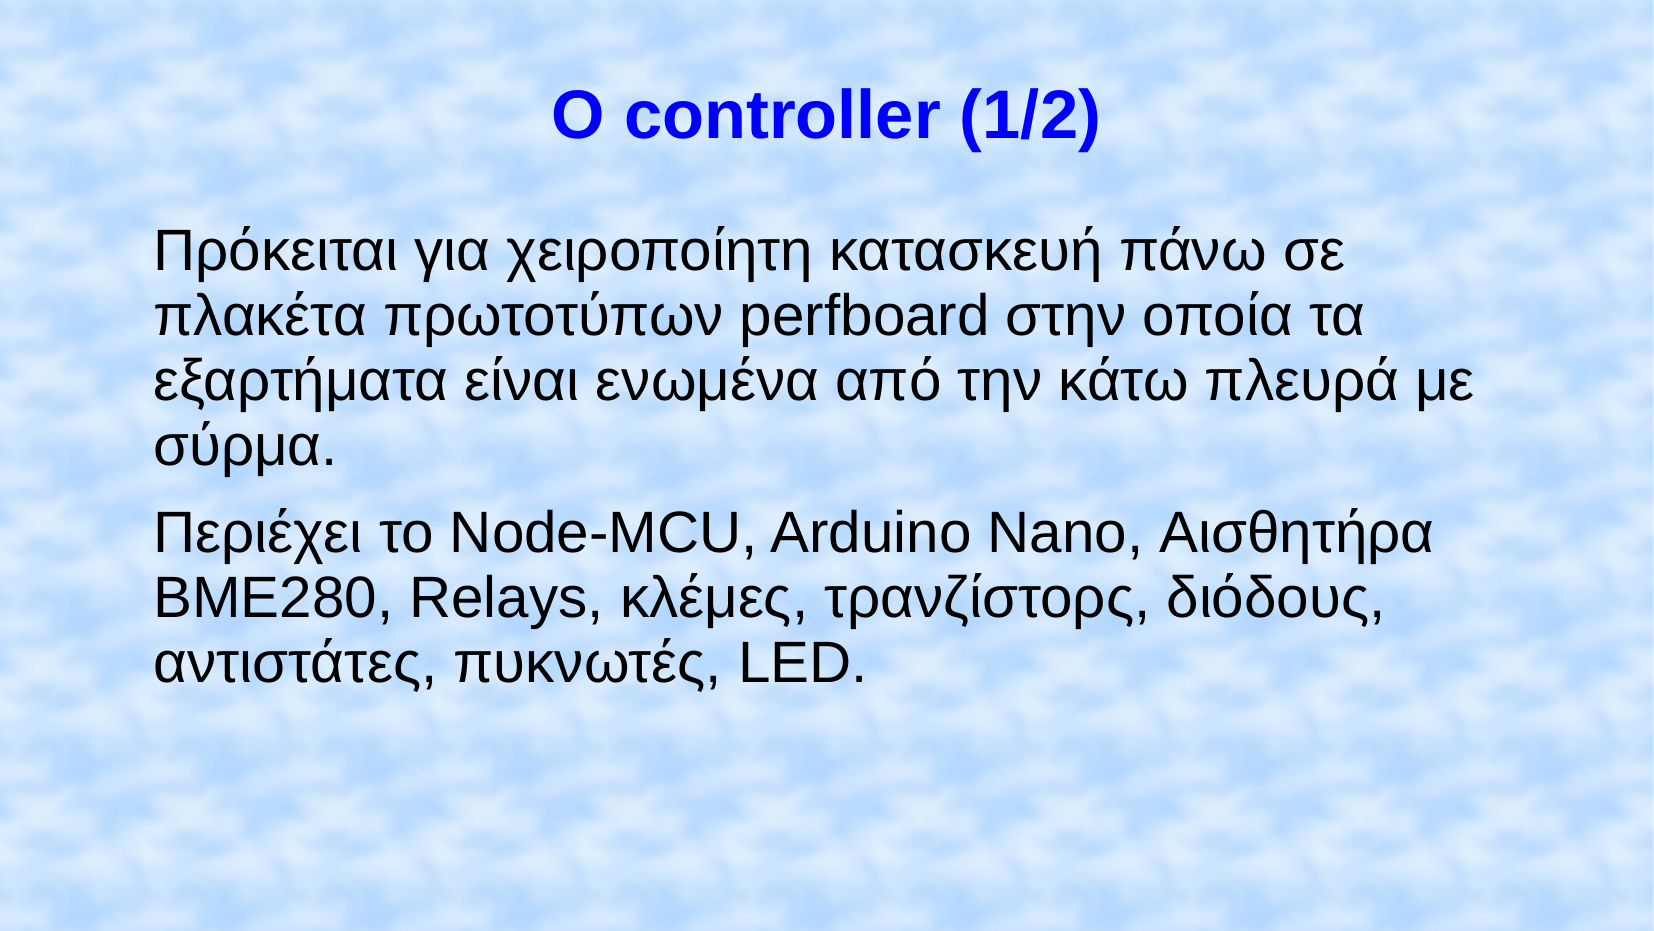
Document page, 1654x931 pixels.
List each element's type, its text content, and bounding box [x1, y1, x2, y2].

picture [0, 0, 1654, 931]
title Ο controller (1/2) [82, 37, 1571, 193]
list Πρόκειται για χειροποίητη κατασκευή πάνω σε πλακέτα πρωτοτύπων perfboard στην οποία τα εξαρτήματα είναι ενωμένα από την κάτω πλευρά με σύρμα. Περιέχει το Node-MCU, Arduino Nano, Αισθητήρα BME280, Relays, κλέμες, τρανζίστορς, διόδους, αντιστάτες, πυκνωτές, LED. [82, 217, 1571, 789]
